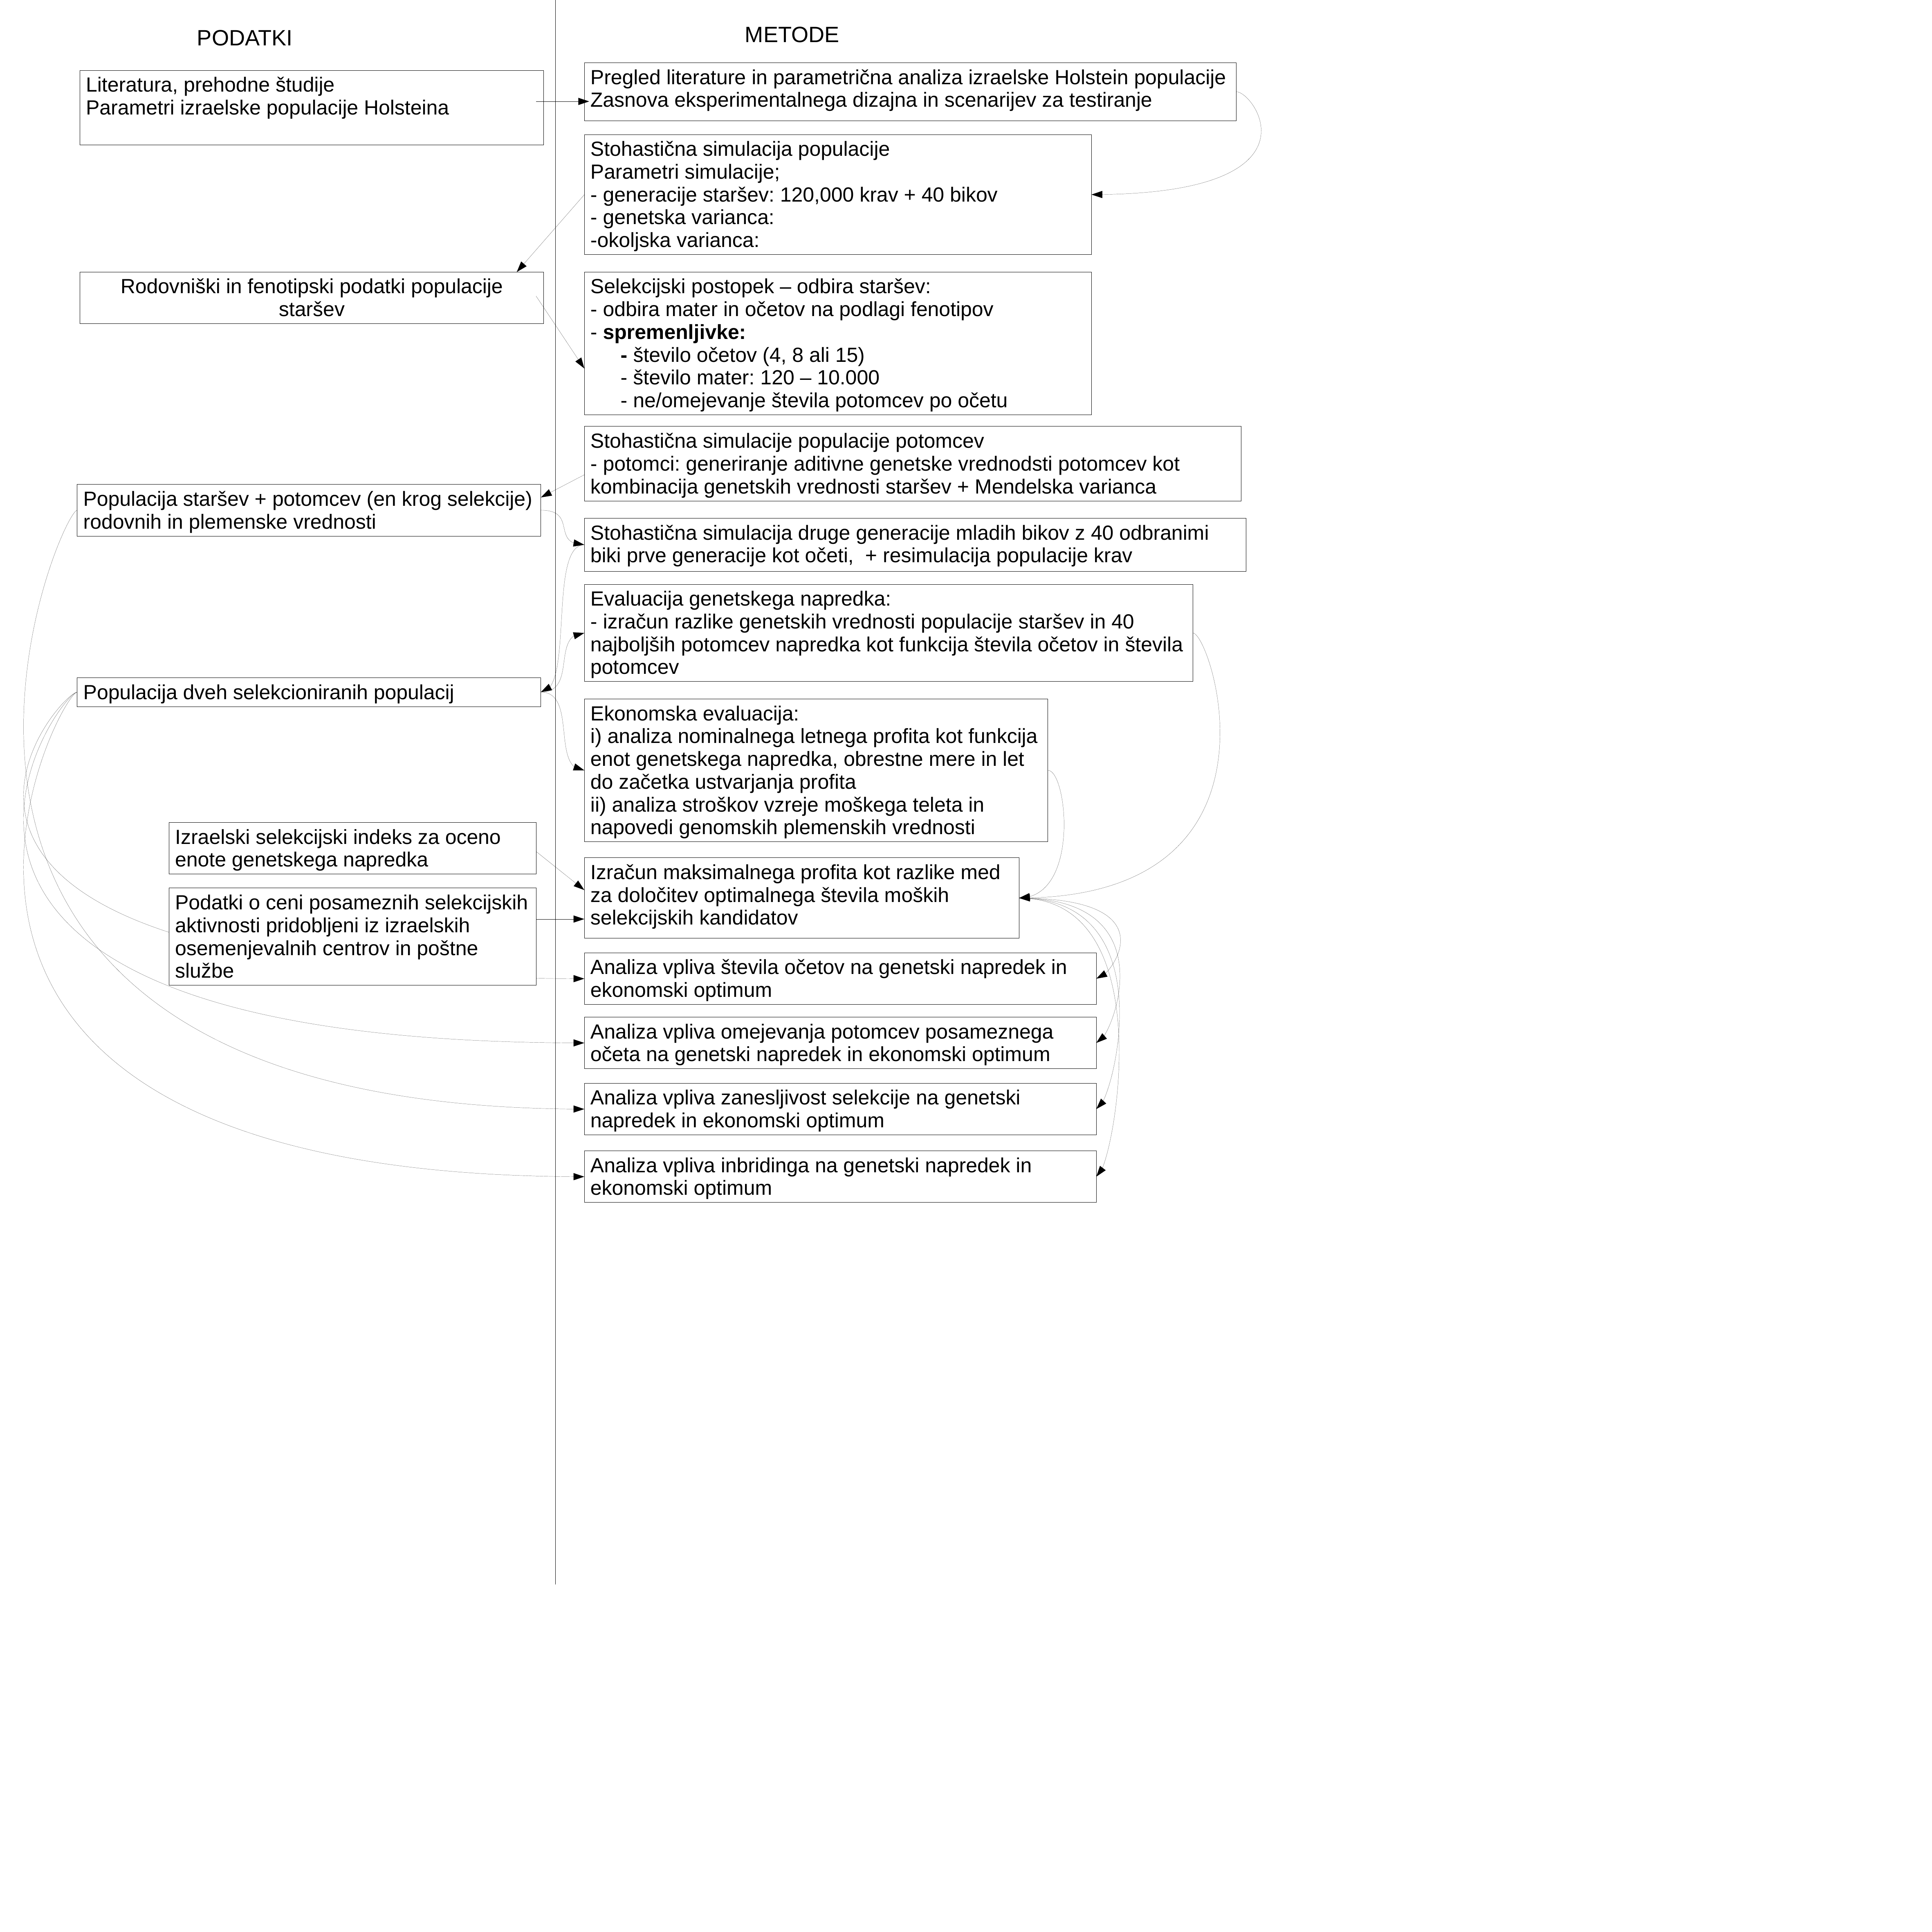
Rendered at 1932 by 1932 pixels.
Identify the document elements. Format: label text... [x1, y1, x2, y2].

text_box Stohastična simulacija populacije Parametri simulacije; - generacije staršev: 120,000 krav + 40 bikov - genetska varianca: -okoljska varianca: [584, 135, 1092, 255]
text_box Populacija dveh selekcioniranih populacij [77, 678, 541, 707]
text_box Analiza vpliva inbridinga na genetski napredek in ekonomski optimum [584, 1151, 1097, 1203]
text_box Selekcijski postopek – odbira staršev: - odbira mater in očetov na podlagi fenotipov - spremenljivke: - število očetov (4, 8 ali 15) - število mater: 120 – 10.000 - ne/omejevanje števila potomcev po očetu [584, 272, 1092, 415]
text_box Populacija staršev + potomcev (en krog selekcije) rodovnih in plemenske vrednosti [77, 484, 541, 536]
text_box Stohastična simulacija druge generacije mladih bikov z 40 odbranimi biki prve generacije kot očeti, + resimulacija populacije krav [584, 518, 1246, 572]
text_box Evaluacija genetskega napredka: - izračun razlike genetskih vrednosti populacije staršev in 40 najboljših potomcev napredka kot funkcija števila očetov in števila potomcev [584, 584, 1193, 682]
text_box Podatki o ceni posameznih selekcijskih aktivnosti pridobljeni iz izraelskih osemenjevalnih centrov in poštne službe [169, 888, 536, 985]
text_box Stohastična simulacije populacije potomcev - potomci: generiranje aditivne genetske vrednodsti potomcev kot kombinacija genetskih vrednosti staršev + Mendelska varianca [584, 426, 1241, 501]
text_box PODATKI [191, 22, 544, 53]
text_box Ekonomska evaluacija: i) analiza nominalnega letnega profita kot funkcija enot genetskega napredka, obrestne mere in let do začetka ustvarjanja profita ii) analiza stroškov vzreje moškega teleta in napovedi genomskih plemenskih vrednosti [584, 699, 1048, 842]
text_box METODE [739, 19, 1092, 50]
text_box Analiza vpliva zanesljivost selekcije na genetski napredek in ekonomski optimum [584, 1083, 1097, 1135]
text_box Rodovniški in fenotipski podatki populacije staršev [80, 272, 544, 324]
text_box Literatura, prehodne študije Parametri izraelske populacije Holsteina [80, 70, 544, 145]
text_box Izračun maksimalnega profita kot razlike med za določitev optimalnega števila moških selekcijskih kandidatov [584, 857, 1019, 938]
text_box Pregled literature in parametrična analiza izraelske Holstein populacije Zasnova eksperimentalnega dizajna in scenarijev za testiranje [584, 63, 1236, 121]
text_box Analiza vpliva števila očetov na genetski napredek in ekonomski optimum [584, 953, 1097, 1005]
text_box Analiza vpliva omejevanja potomcev posameznega očeta na genetski napredek in ekonomski optimum [584, 1017, 1097, 1069]
text_box Izraelski selekcijski indeks za oceno enote genetskega napredka [169, 822, 536, 874]
